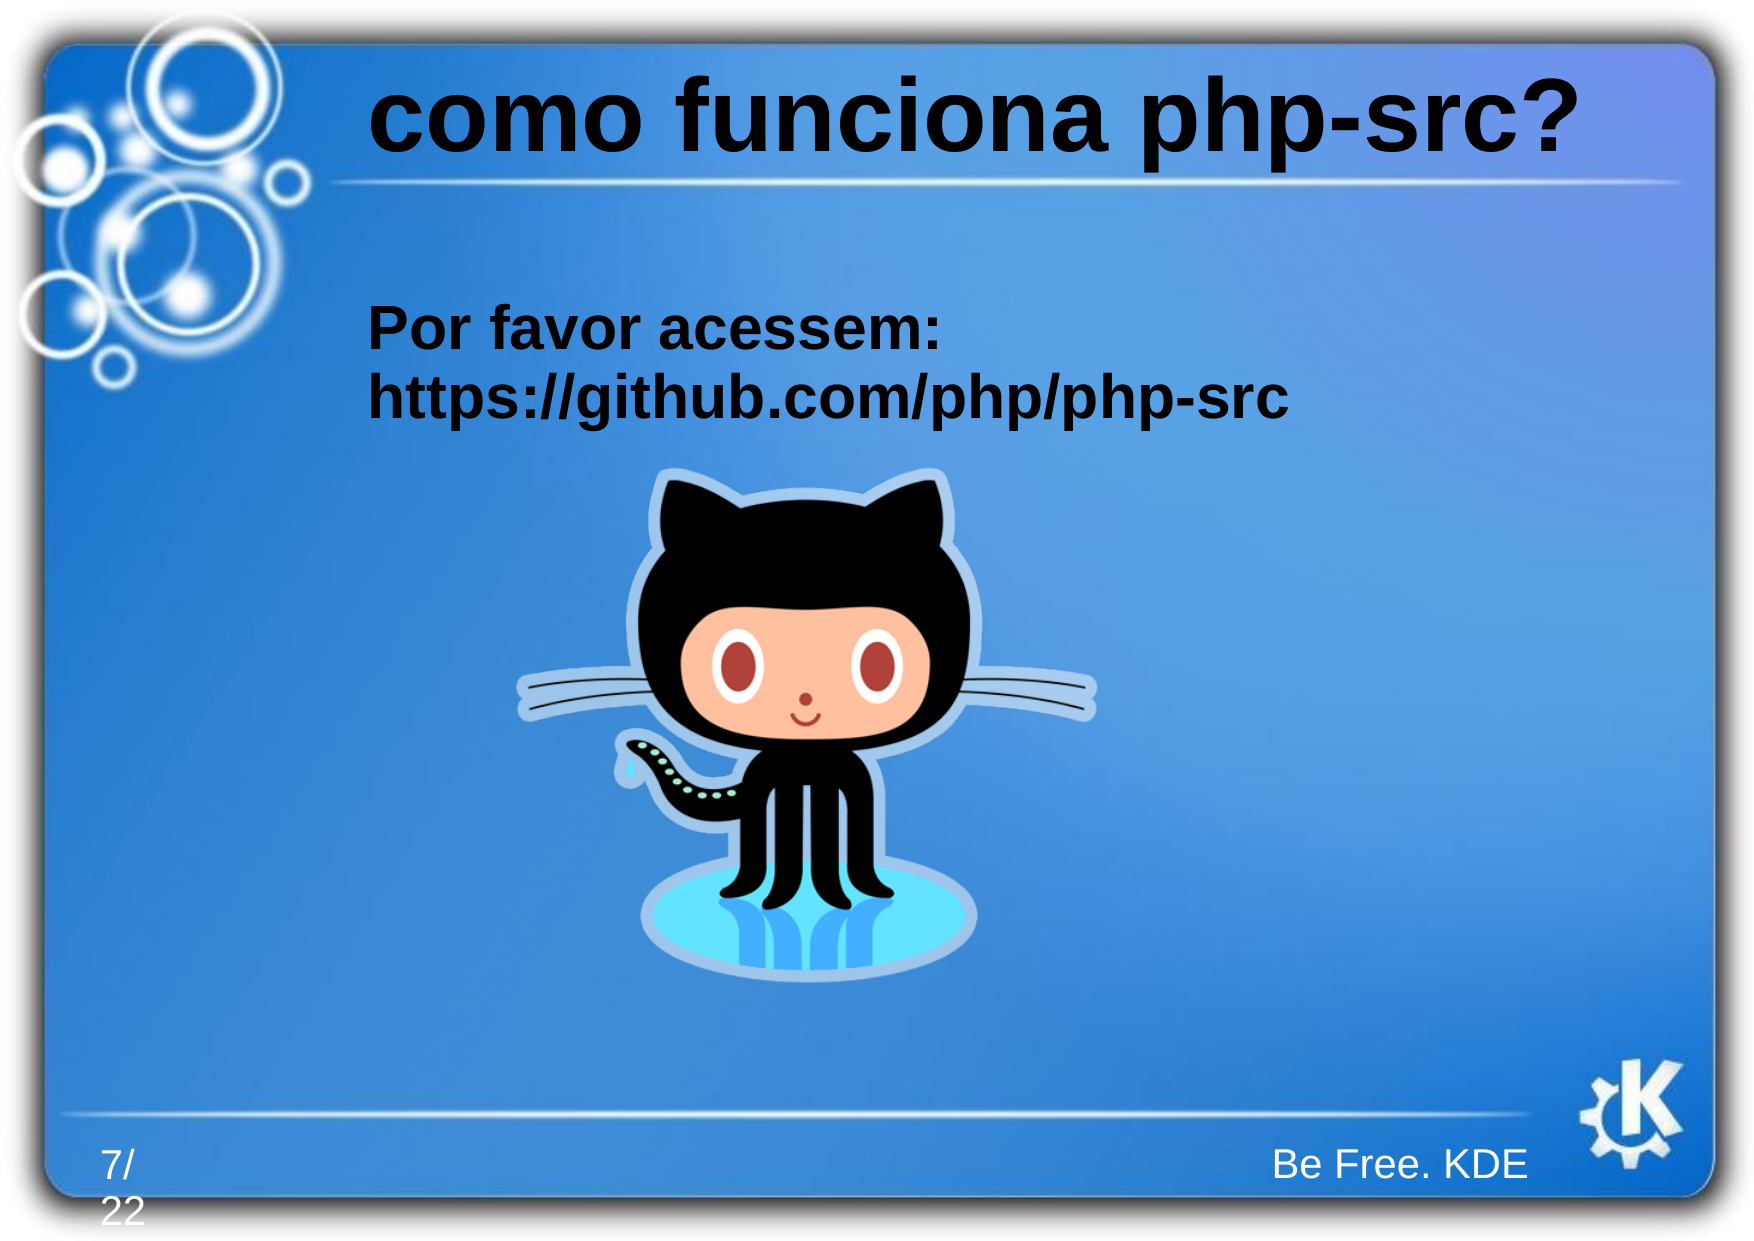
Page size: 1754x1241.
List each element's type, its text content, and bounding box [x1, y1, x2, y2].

list Por favor acessem: https://github.com/php/php-src [352, 285, 1651, 1079]
picture [0, 0, 1754, 1241]
title como funciona php-src? [352, 49, 1651, 174]
